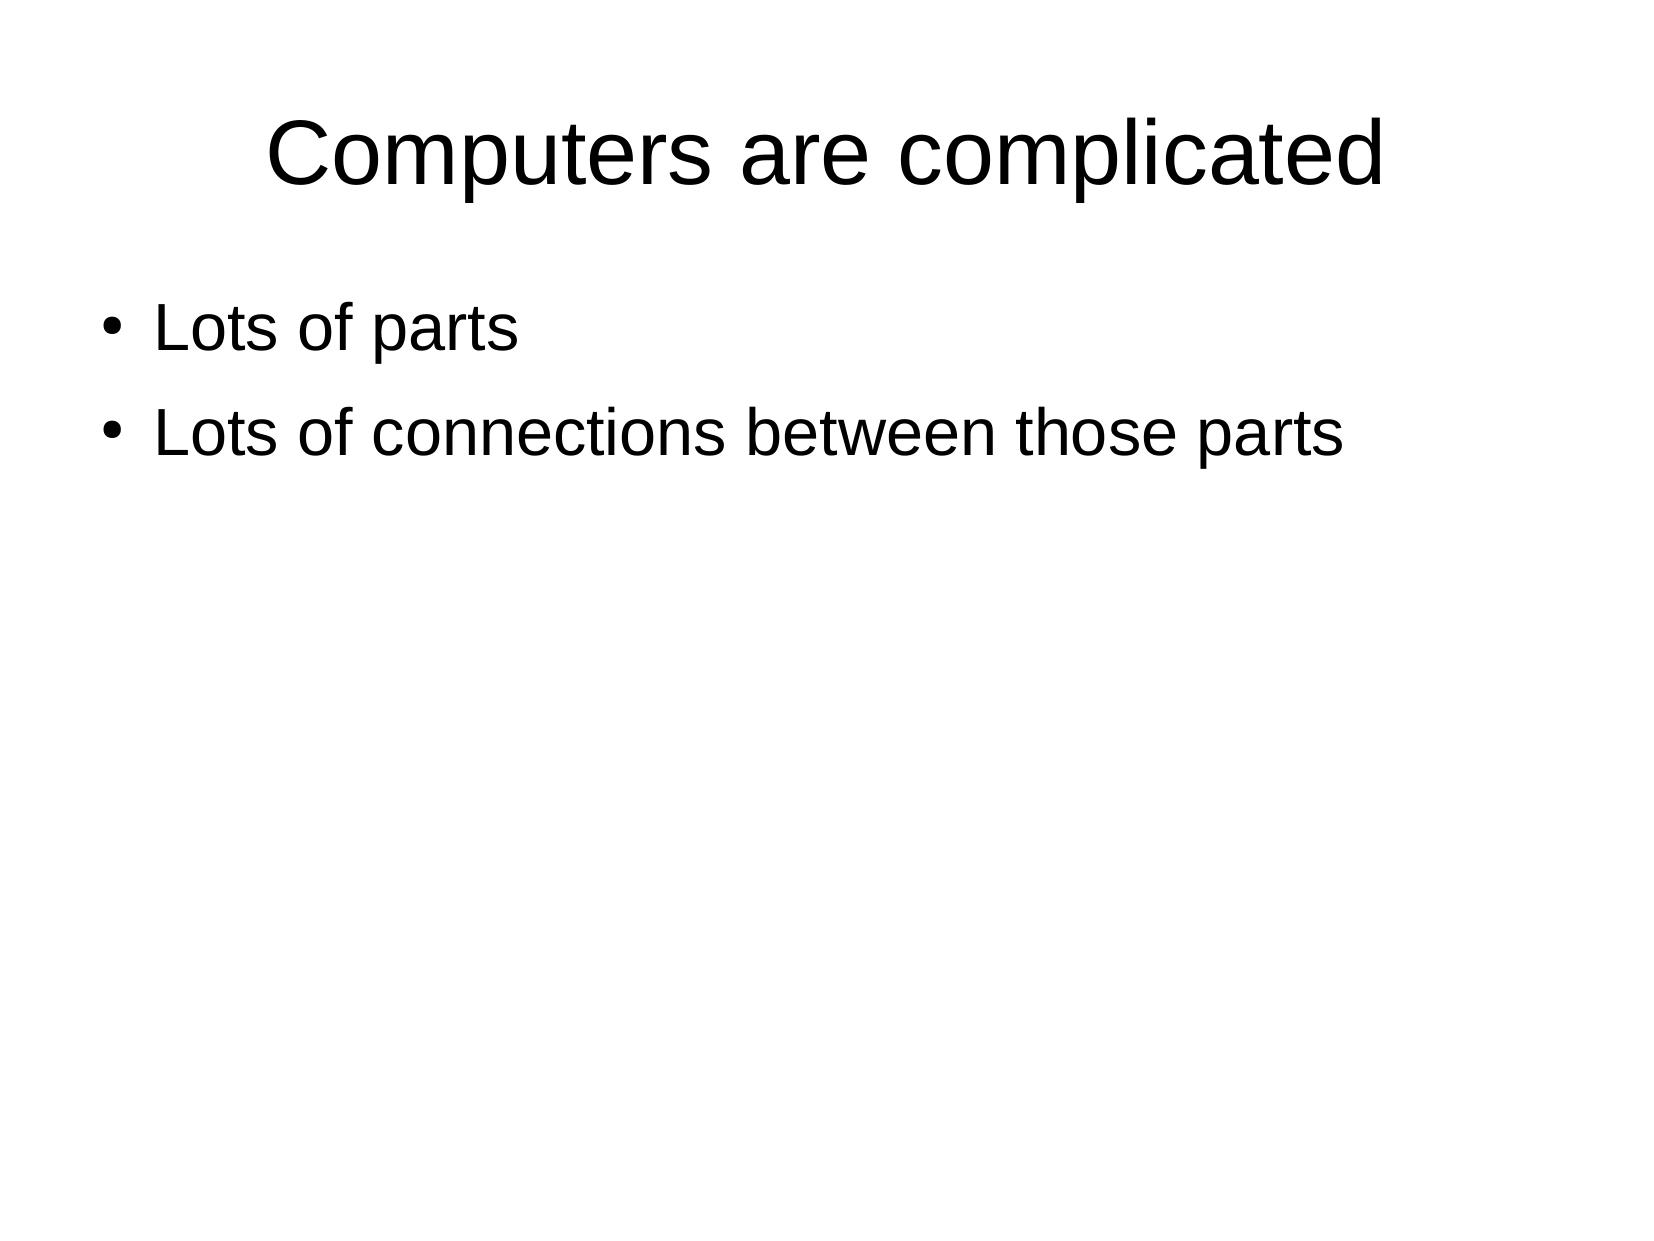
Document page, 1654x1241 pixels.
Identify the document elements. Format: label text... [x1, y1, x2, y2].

list Lots of parts Lots of connections between those parts [82, 290, 1571, 1109]
title Computers are complicated [82, 49, 1571, 257]
